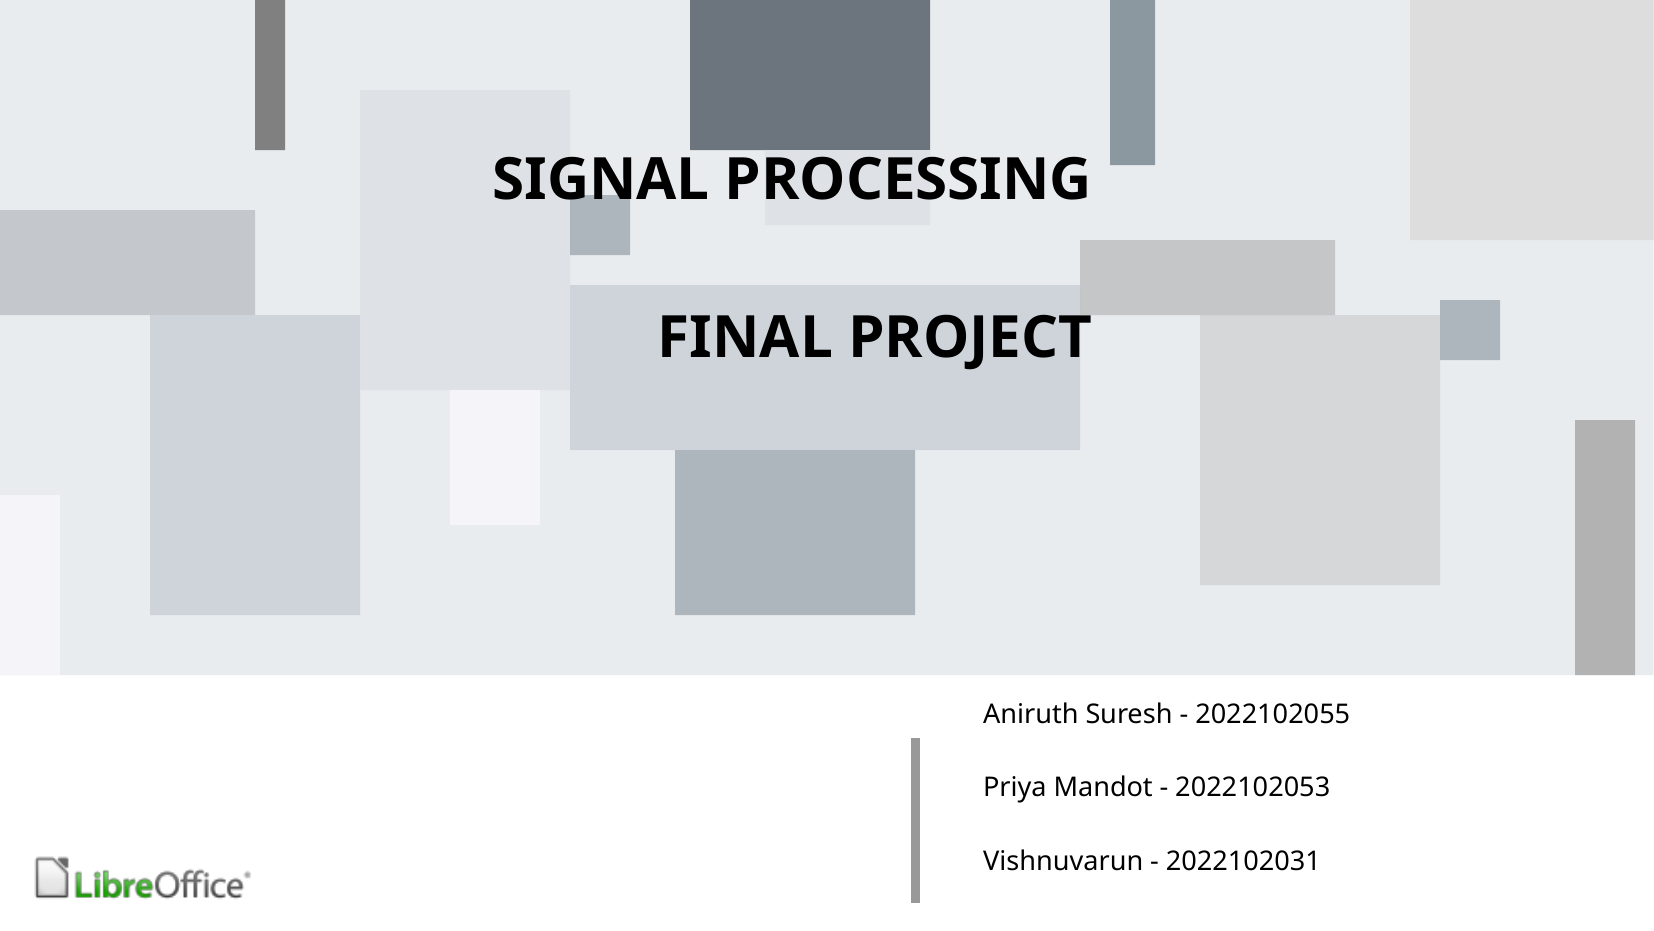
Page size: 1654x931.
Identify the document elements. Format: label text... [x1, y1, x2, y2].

text_box Aniruth Suresh - 2022102055 Priya Mandot - 2022102053 Vishnuvarun - 2022102031 [968, 687, 1536, 886]
text_box SIGNAL PROCESSING FINAL PROJECT [0, 129, 1123, 621]
picture [30, 852, 256, 903]
